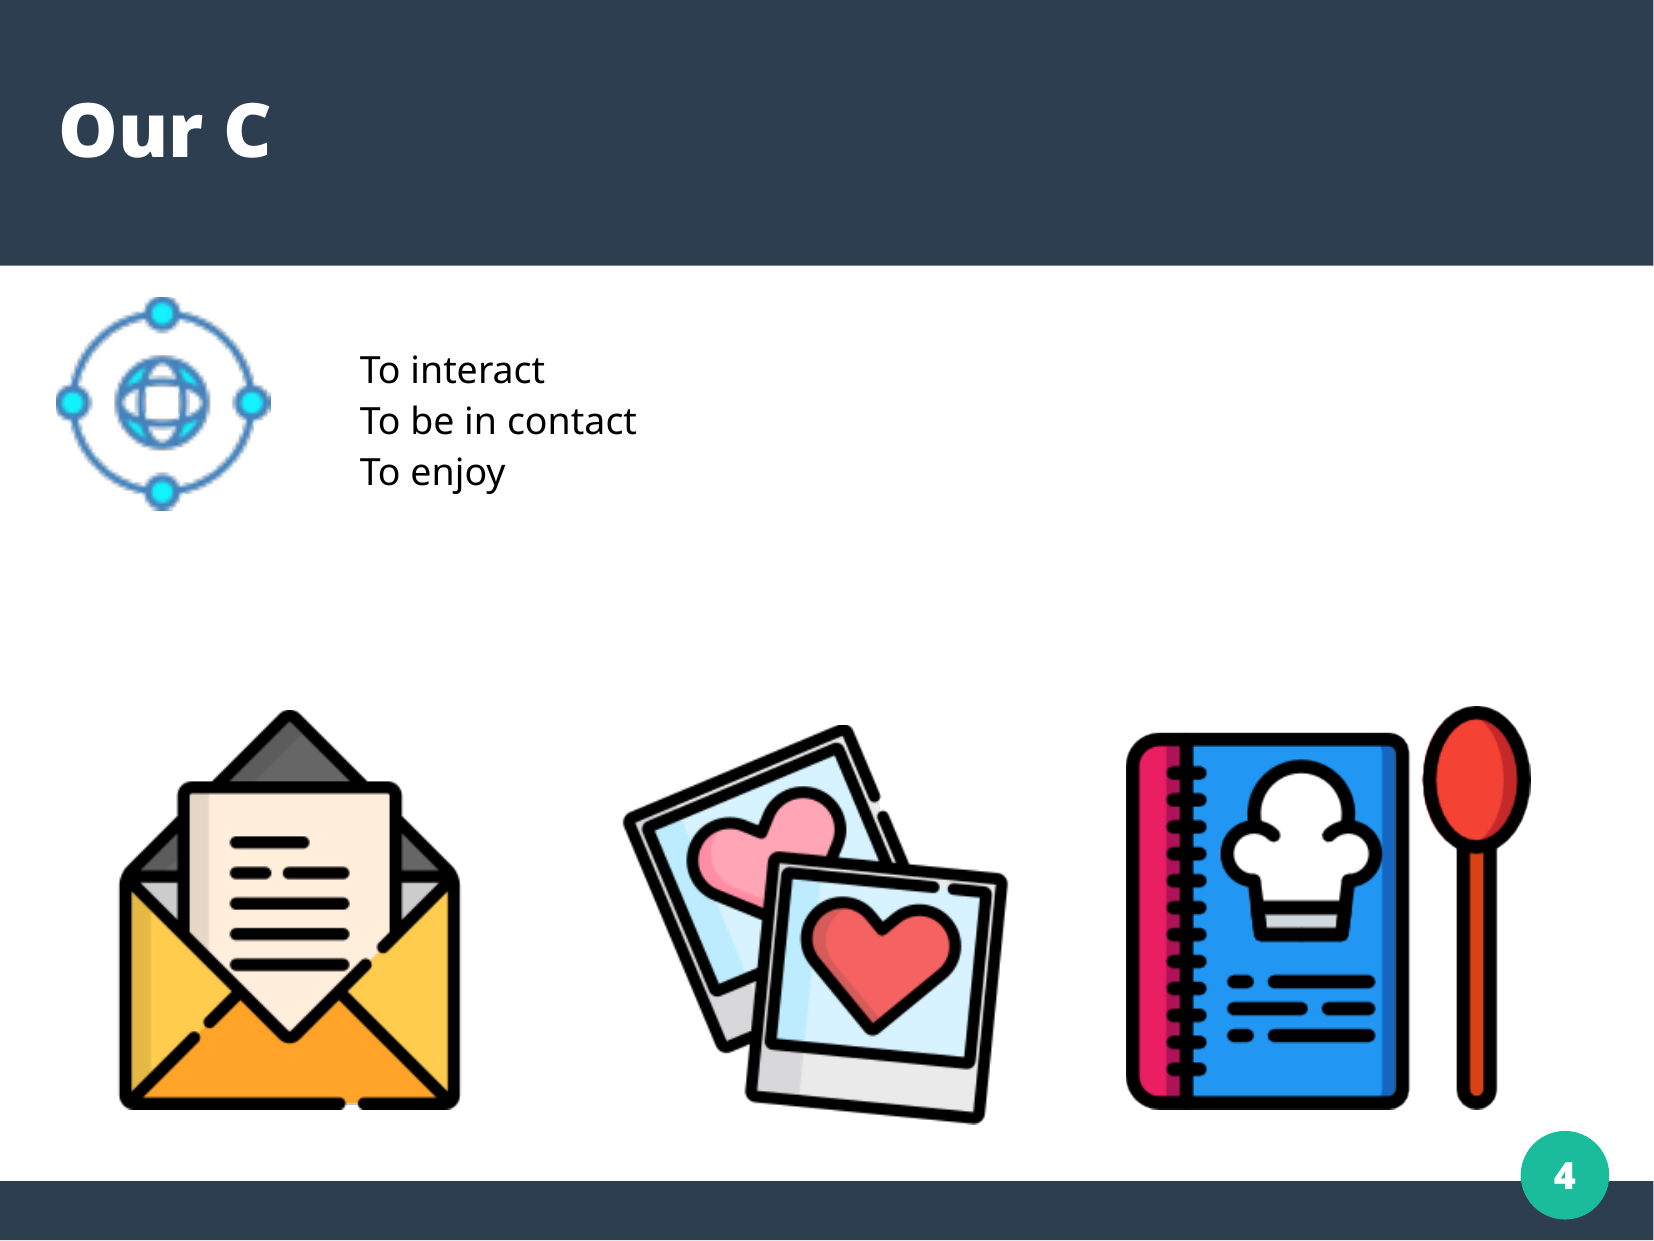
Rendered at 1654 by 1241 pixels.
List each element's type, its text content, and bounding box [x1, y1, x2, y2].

picture [56, 297, 271, 511]
picture [90, 710, 490, 1111]
text_box To interact To be in contact To enjoy [345, 285, 1246, 474]
picture [1126, 706, 1531, 1111]
title Our C [59, 49, 1595, 207]
picture [615, 725, 1015, 1126]
